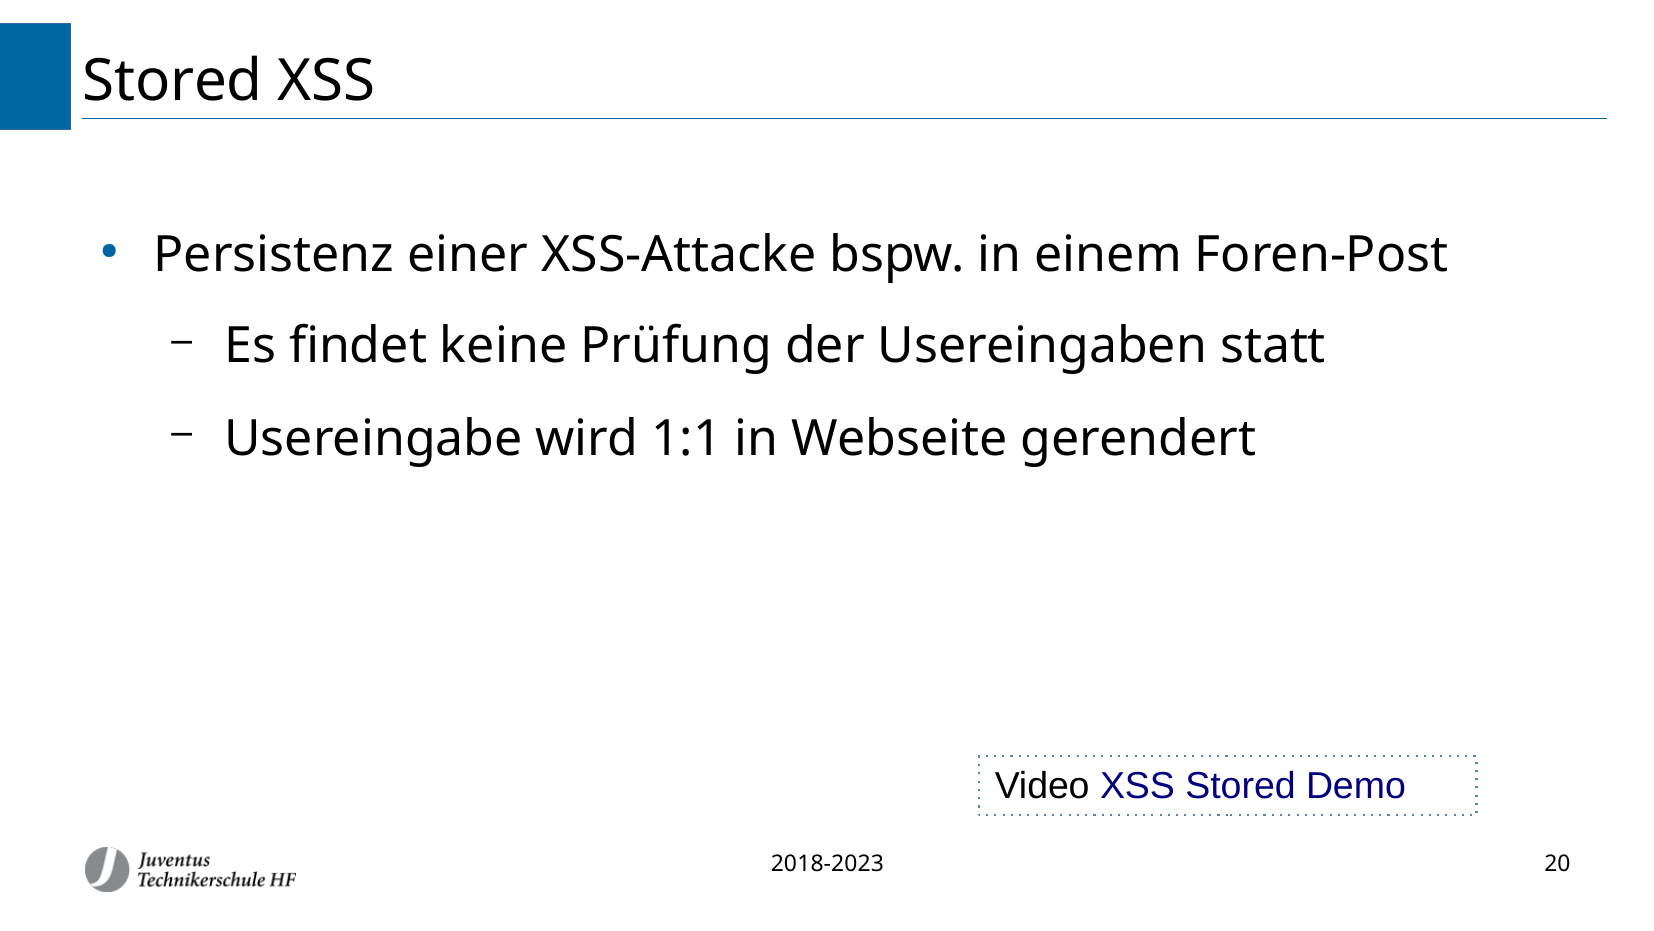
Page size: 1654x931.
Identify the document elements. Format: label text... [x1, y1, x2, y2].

text_box Video XSS Stored Demo [979, 756, 1477, 816]
list Persistenz einer XSS-Attacke bspw. in einem Foren-Post Es findet keine Prüfung der Usereingaben statt Usereingabe wird 1:1 in Webseite gerendert [82, 217, 1571, 758]
picture [85, 847, 296, 892]
title Stored XSS [82, 37, 1571, 119]
